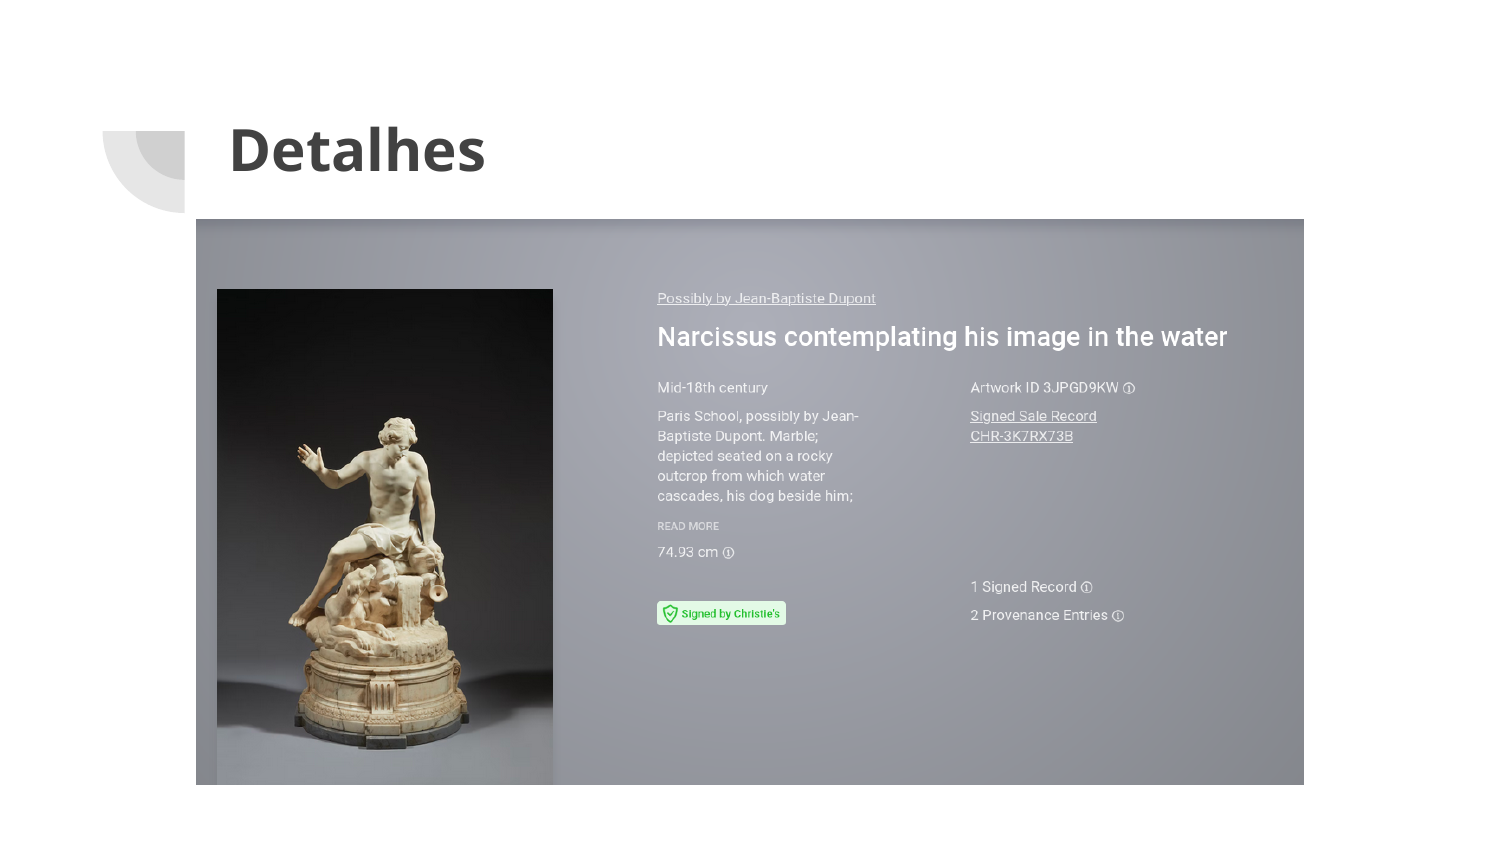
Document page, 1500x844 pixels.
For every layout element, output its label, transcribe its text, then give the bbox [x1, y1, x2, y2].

picture [196, 219, 1304, 785]
title Detalhes [213, 98, 1368, 263]
